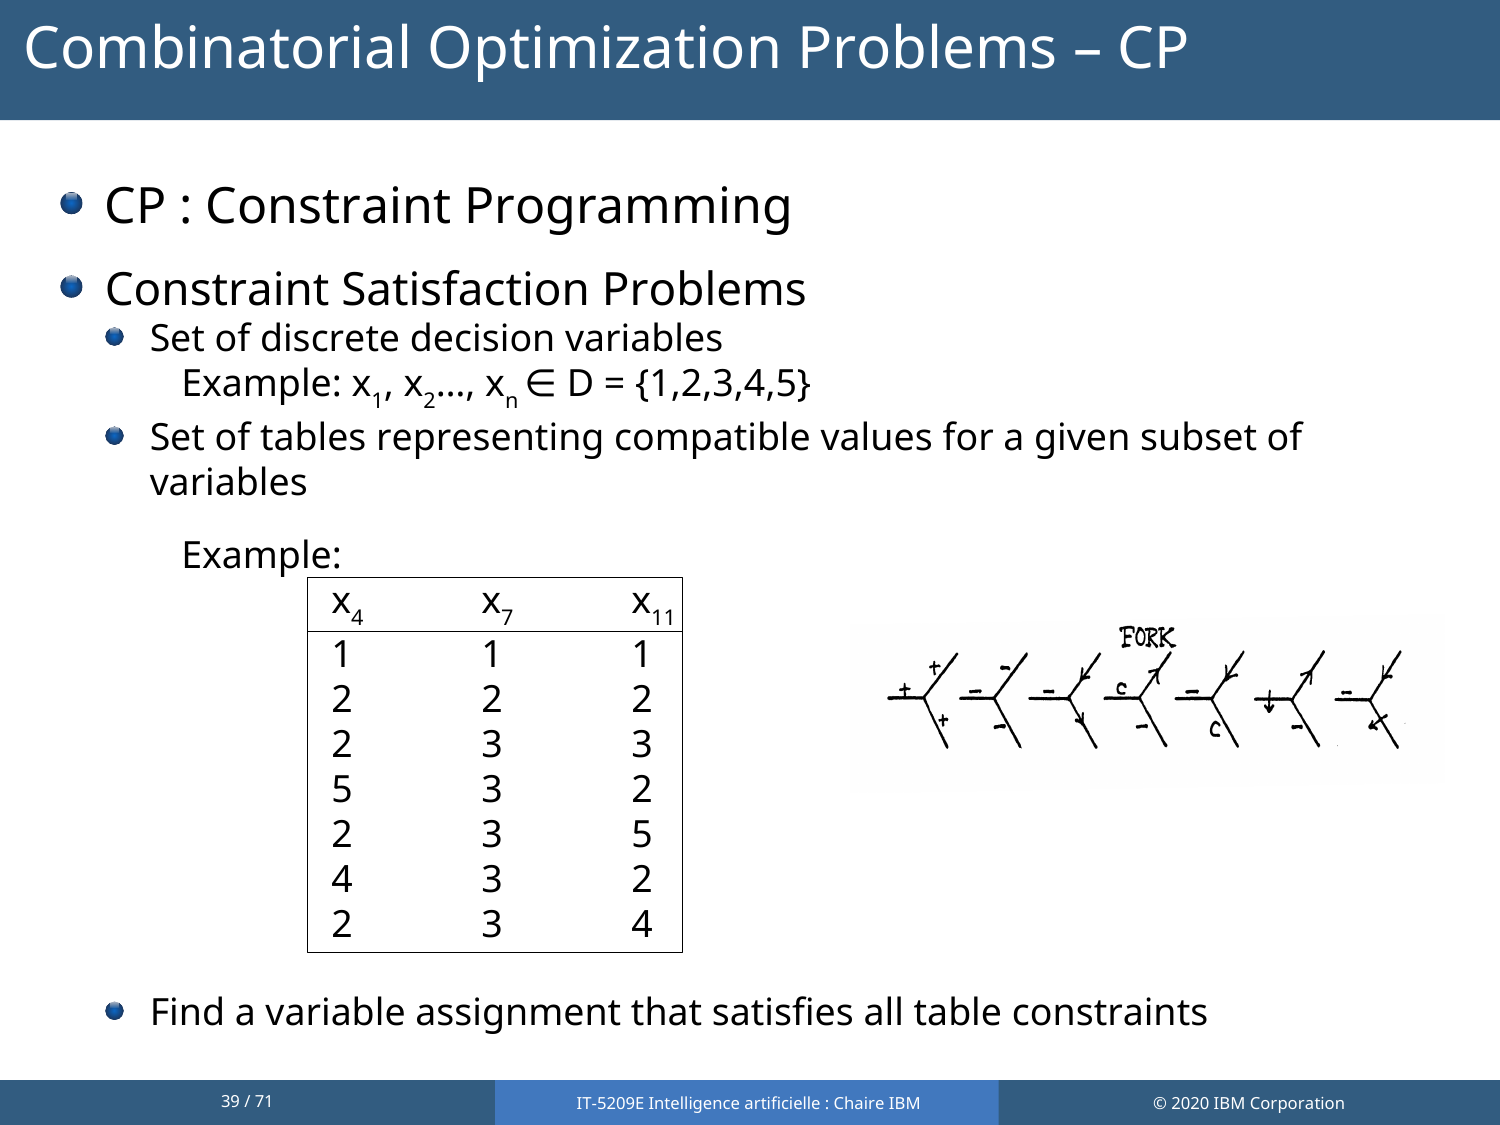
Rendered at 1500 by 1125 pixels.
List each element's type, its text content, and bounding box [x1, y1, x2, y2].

title Combinatorial Optimization Problems – CP [0, 0, 1500, 121]
picture [850, 614, 1445, 793]
list CP : Constraint Programming Constraint Satisfaction Problems Set of discrete decision variables Example: x1, x2…, xn ∈ D = {1,2,3,4,5} Set of tables representing compatible values for a given subset of variables Example: x4 x7 x11 1 1 1 2 2 2 2 3 3 5 3 2 2 3 5 4 3 2 2 3 4 Find a variable assignment that satisfies all table constraints [45, 165, 1441, 1042]
